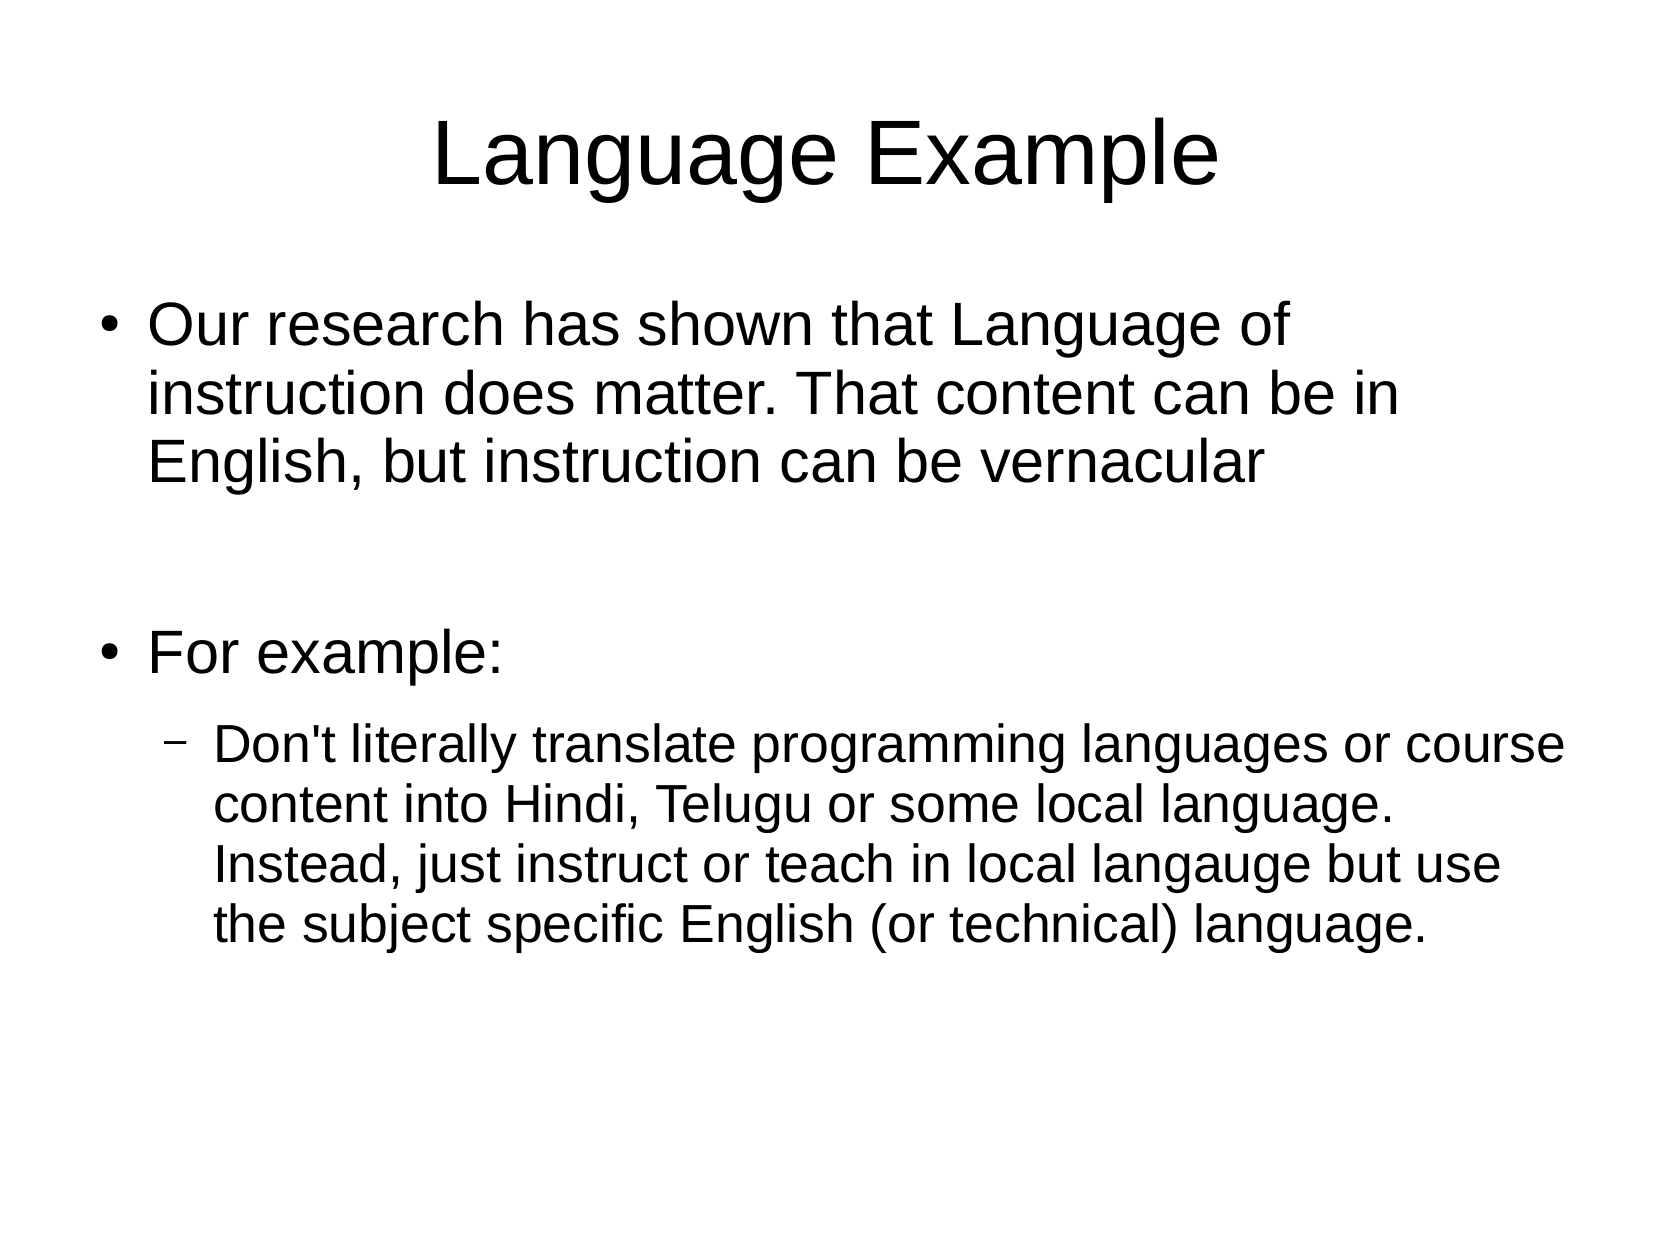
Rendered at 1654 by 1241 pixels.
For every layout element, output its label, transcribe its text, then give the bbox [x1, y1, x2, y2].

list Our research has shown that Language of instruction does matter. That content can be in English, but instruction can be vernacular For example: Don't literally translate programming languages or course content into Hindi, Telugu or some local language. Instead, just instruct or teach in local langauge but use the subject specific English (or technical) language. [82, 290, 1571, 1010]
title Language Example [82, 49, 1571, 257]
